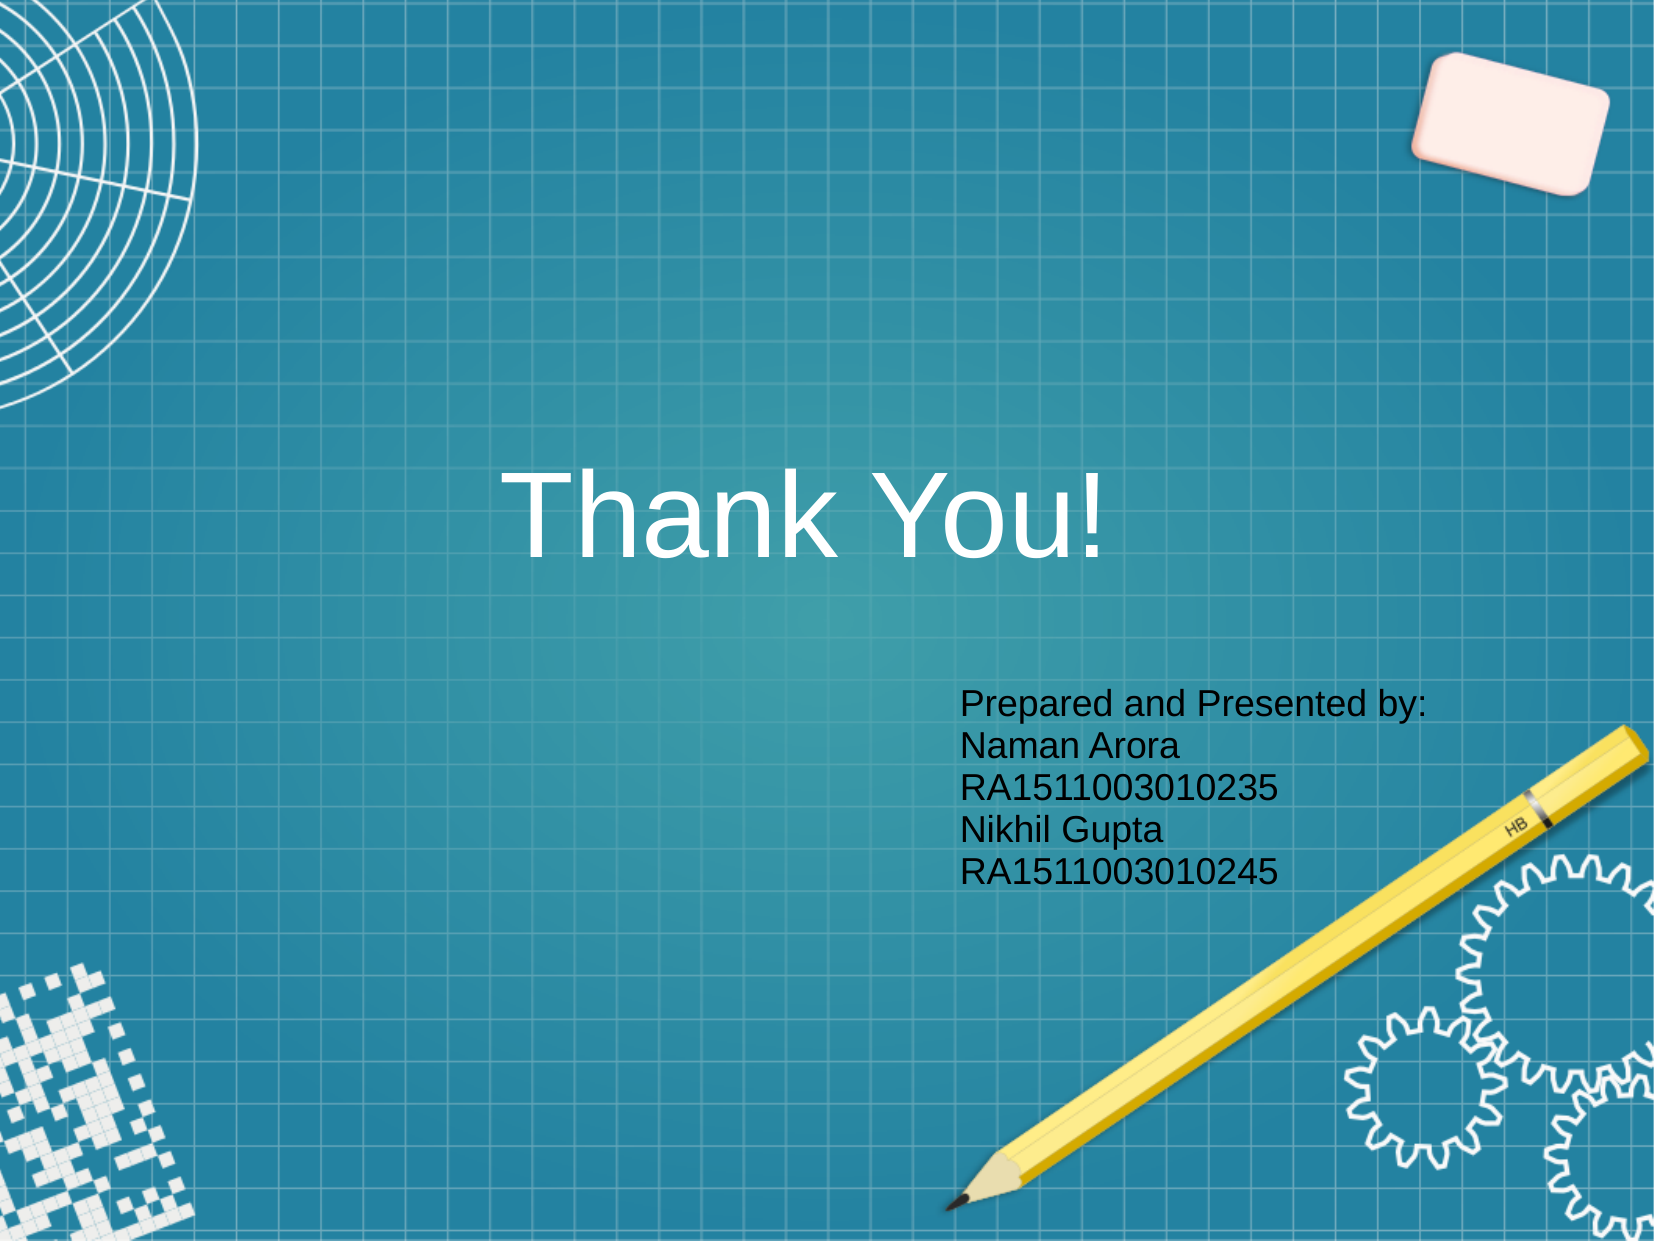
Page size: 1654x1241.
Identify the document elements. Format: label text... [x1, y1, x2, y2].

title Thank You! [34, 422, 1576, 631]
text_box Prepared and Presented by: Naman Arora RA1511003010235 Nikhil Gupta RA1511003010245 [945, 675, 1501, 878]
picture [0, 0, 1654, 1241]
